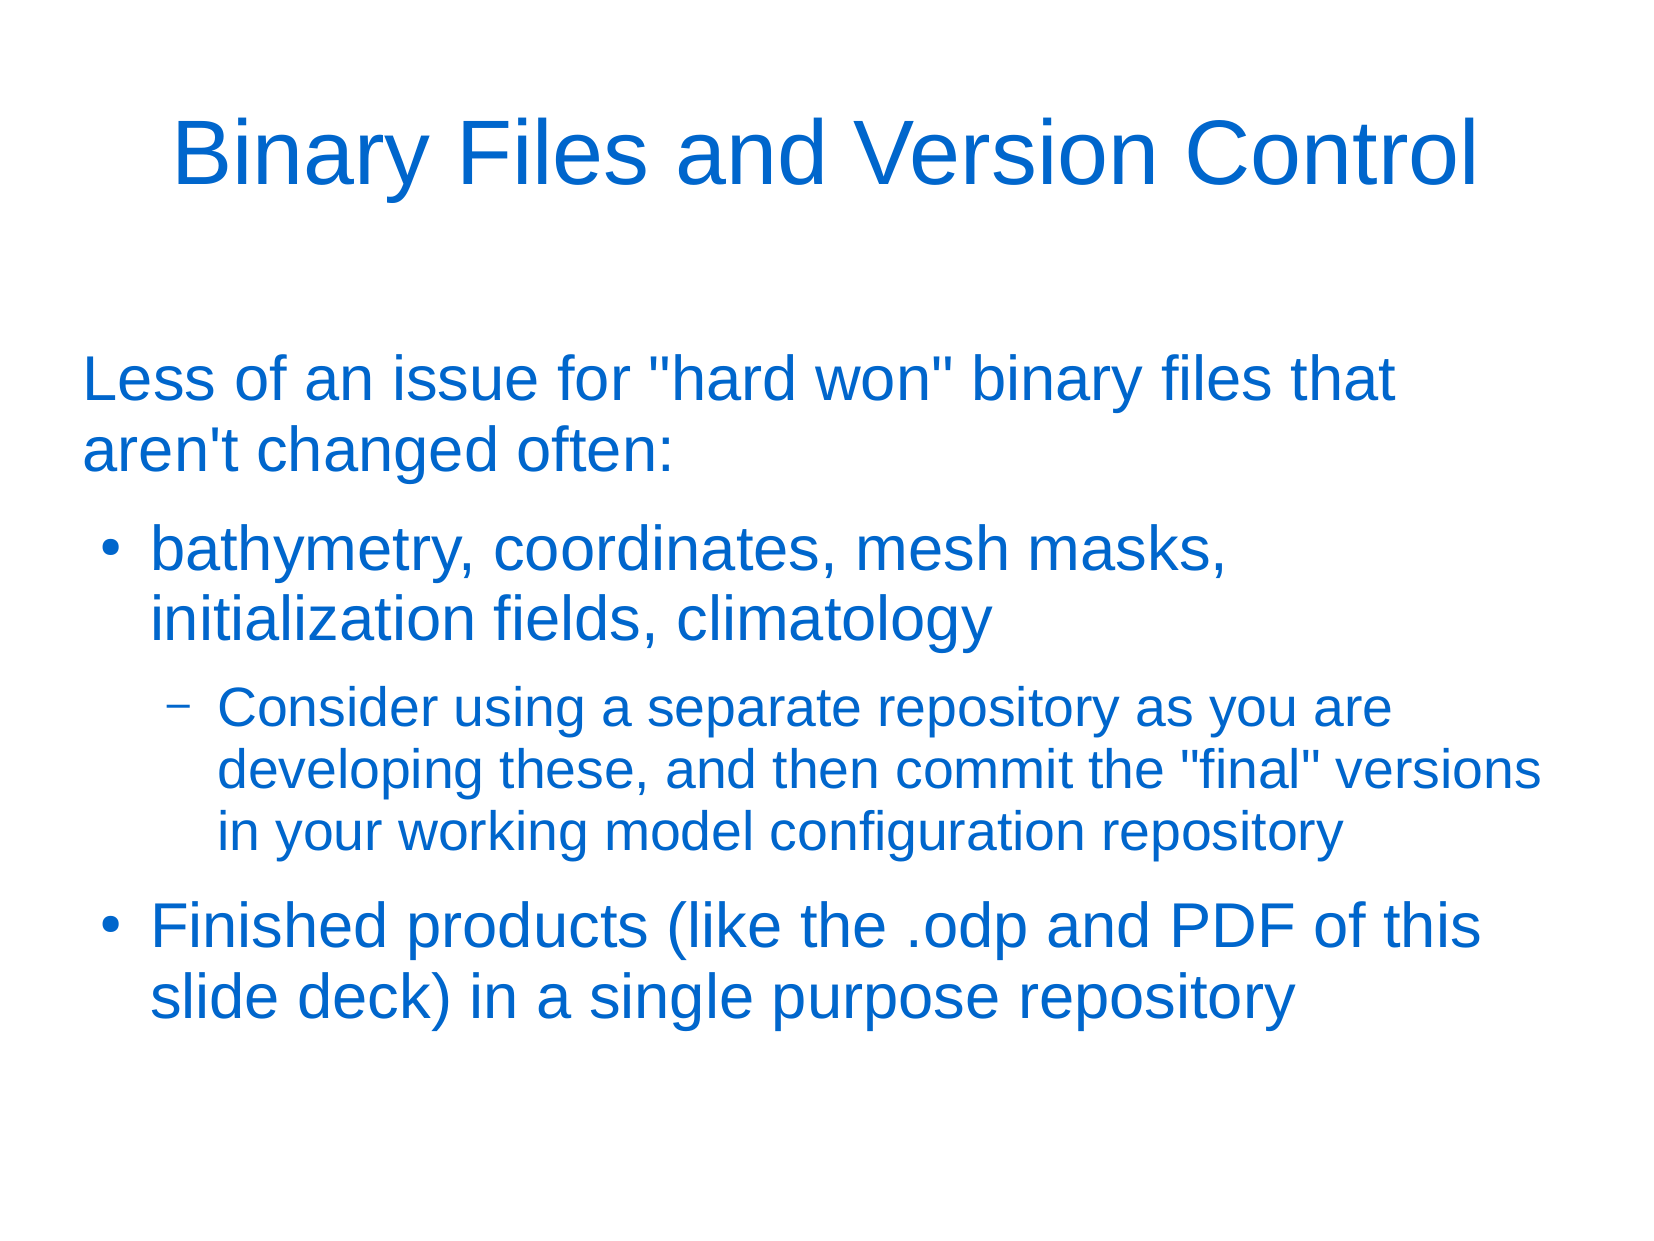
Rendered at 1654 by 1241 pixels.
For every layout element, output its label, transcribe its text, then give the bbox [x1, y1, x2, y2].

title Binary Files and Version Control [82, 49, 1571, 257]
list Less of an issue for "hard won" binary files that aren't changed often: bathymetry, coordinates, mesh masks, initialization fields, climatology Consider using a separate repository as you are developing these, and then commit the "final" versions in your working model configuration repository Finished products (like the .odp and PDF of this slide deck) in a single purpose repository [82, 343, 1571, 1063]
